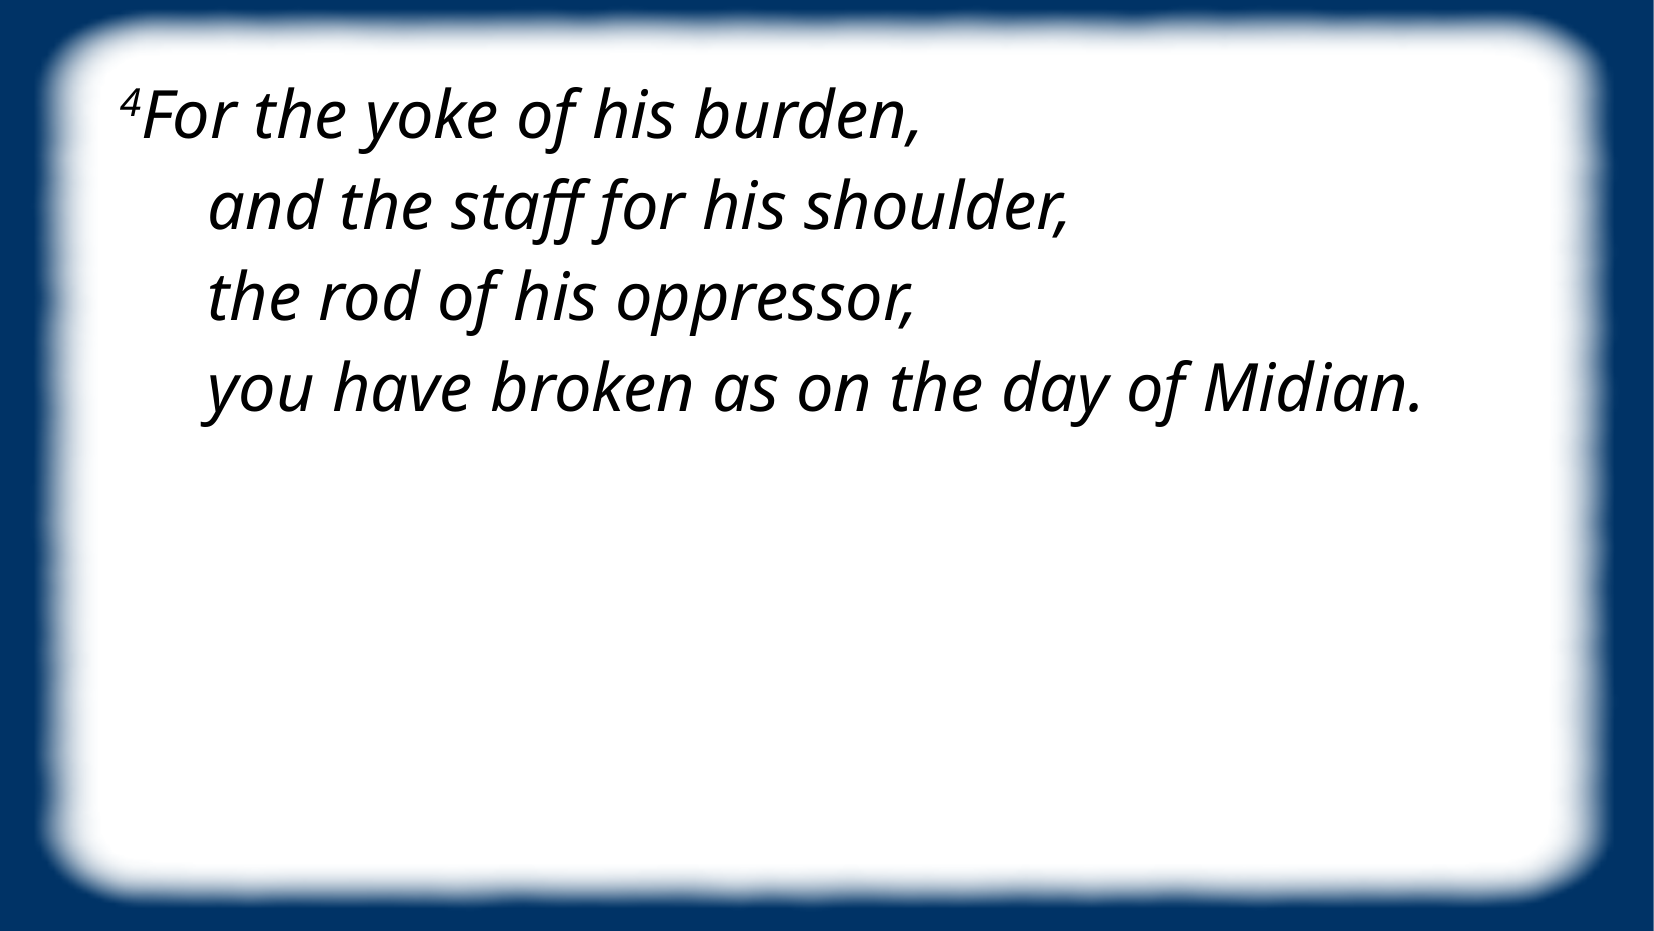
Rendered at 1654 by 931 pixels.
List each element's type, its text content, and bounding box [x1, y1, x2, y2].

text_box 4For the yoke of his burden, and the staff for his shoulder, the rod of his oppressor, you have broken as on the day of Midian. [105, 60, 1546, 430]
picture [0, 0, 1654, 931]
